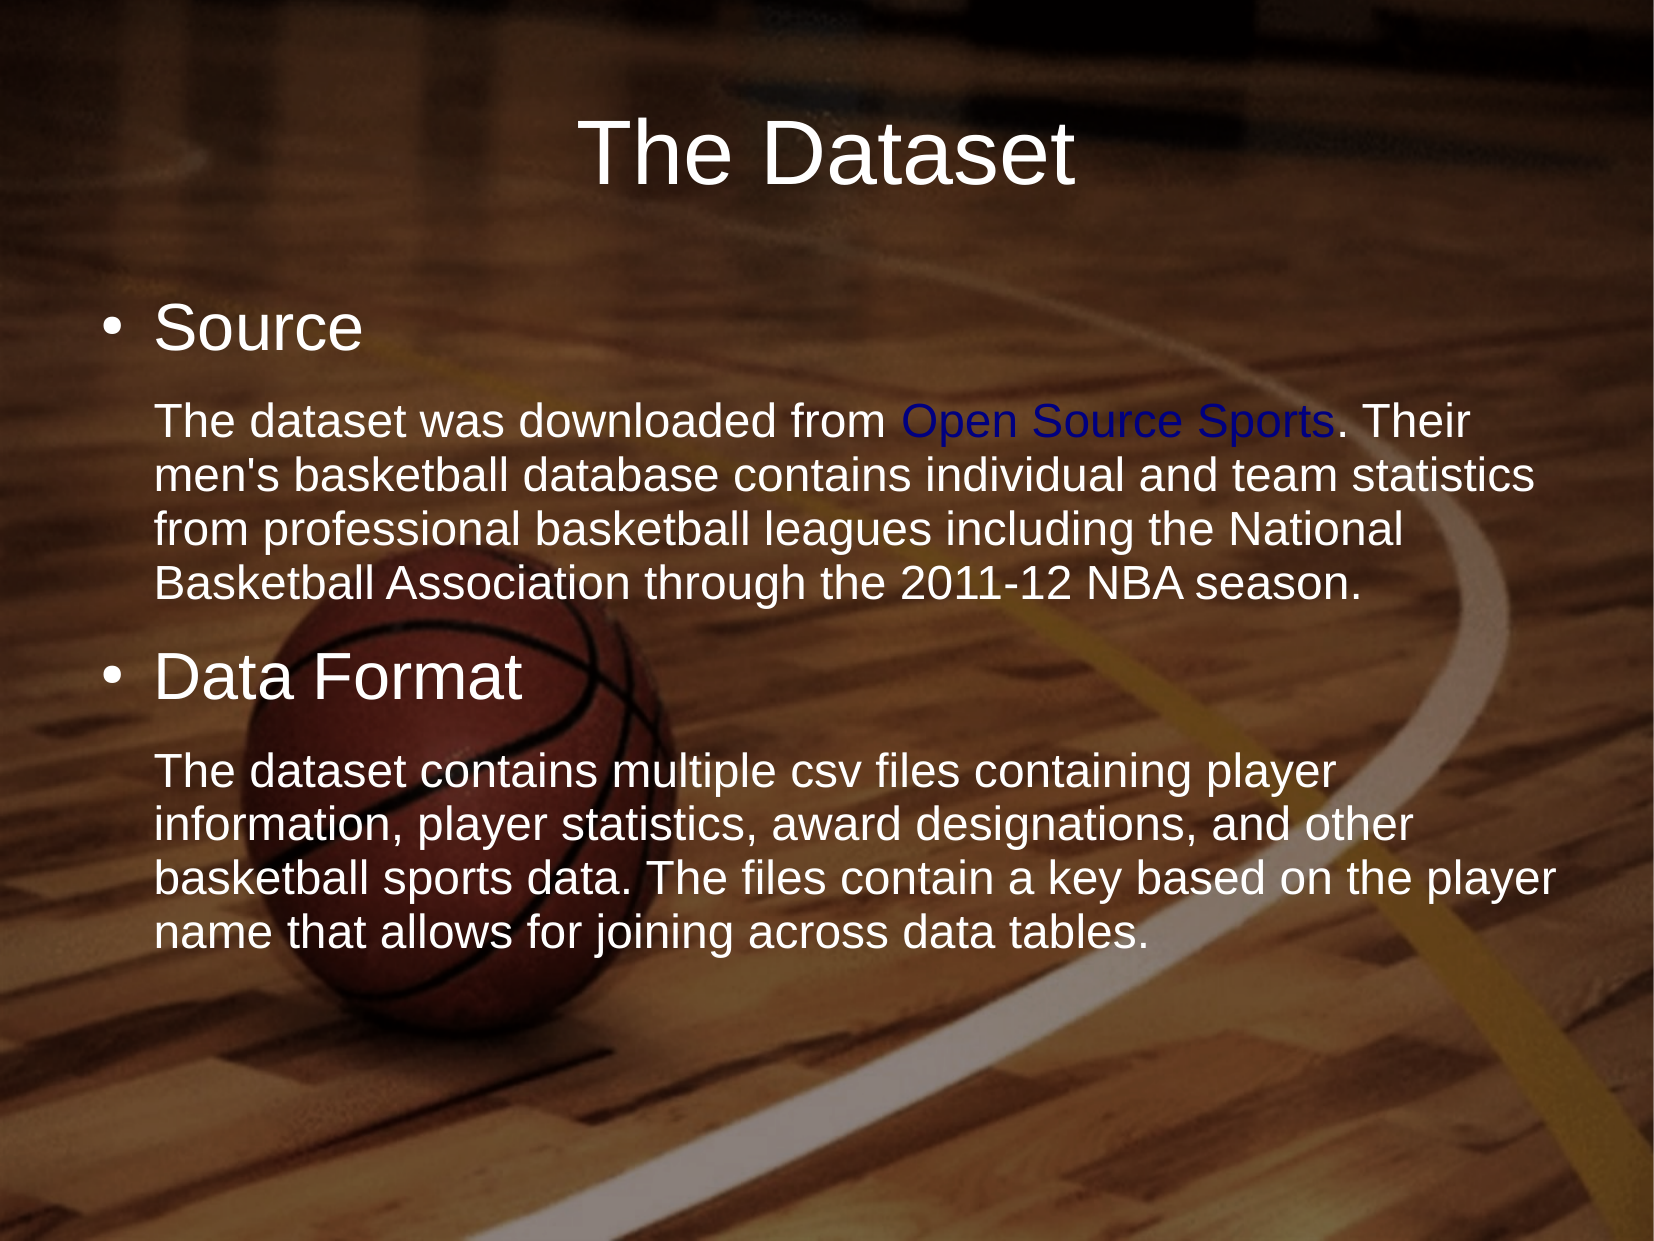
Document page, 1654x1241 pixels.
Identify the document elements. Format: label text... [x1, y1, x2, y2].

list Source The dataset was downloaded from Open Source Sports. Their men's basketball database contains individual and team statistics from professional basketball leagues including the National Basketball Association through the 2011-12 NBA season. Data Format The dataset contains multiple csv files containing player information, player statistics, award designations, and other basketball sports data. The files contain a key based on the player name that allows for joining across data tables. [82, 290, 1571, 1010]
title The Dataset [82, 49, 1571, 257]
